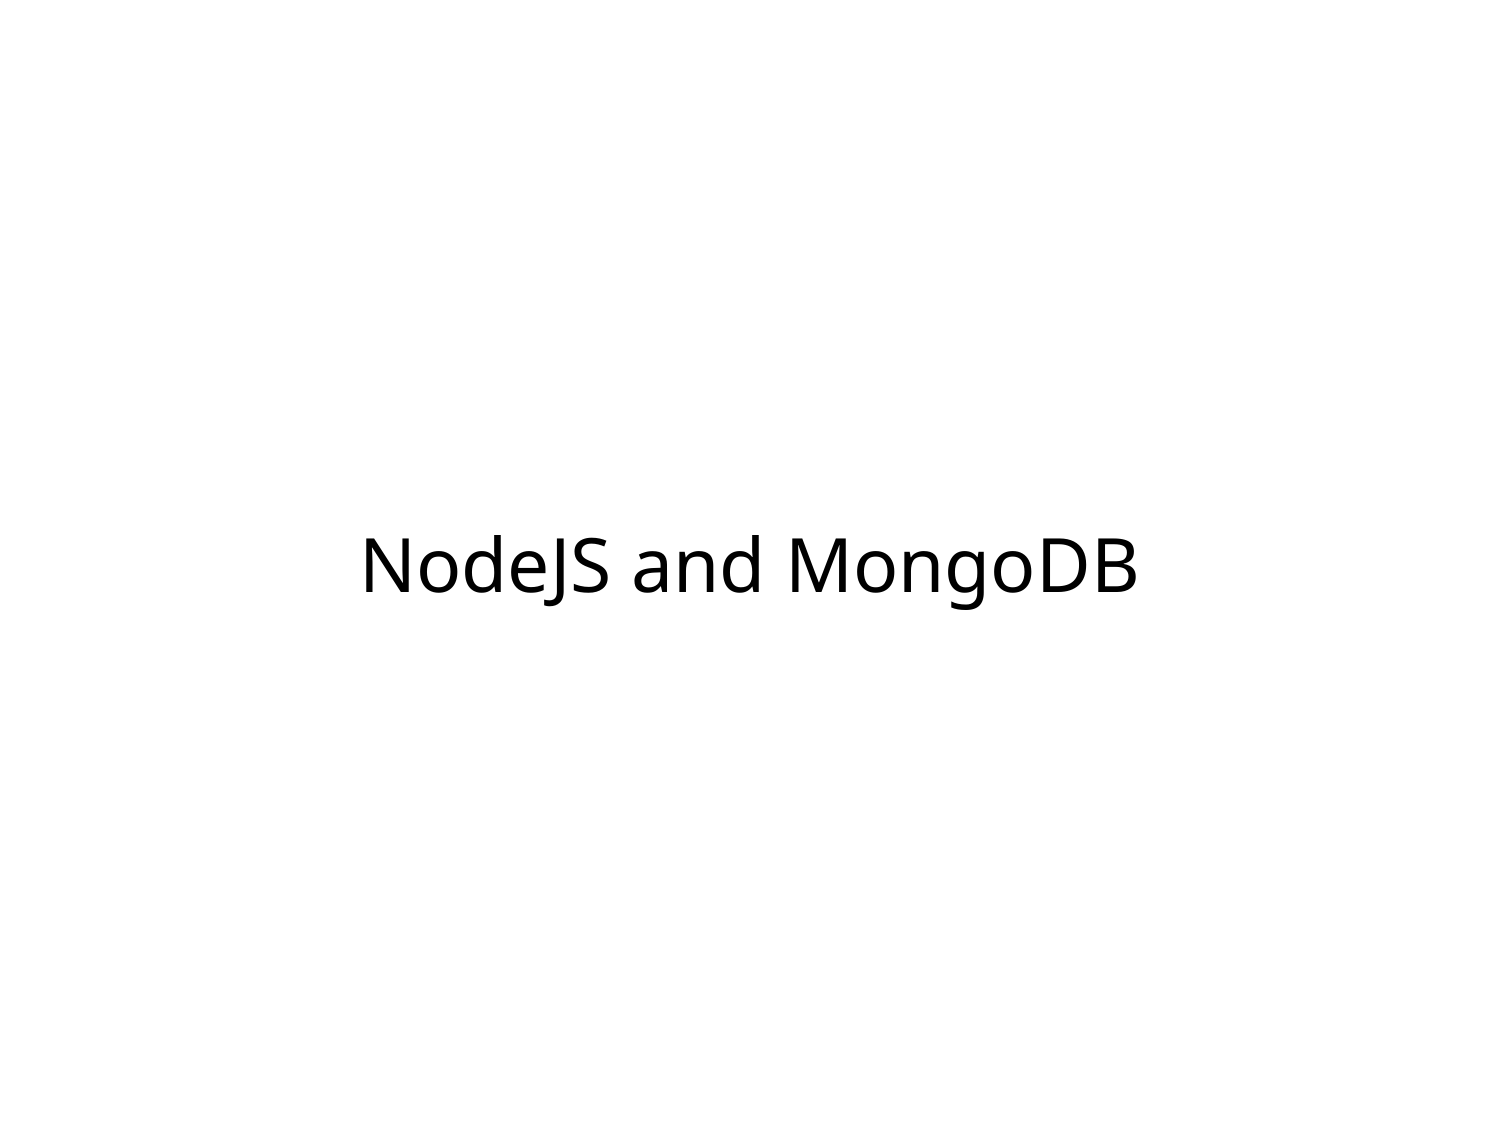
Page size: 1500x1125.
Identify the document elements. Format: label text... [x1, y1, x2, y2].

title NodeJS and MongoDB [51, 470, 1449, 655]
